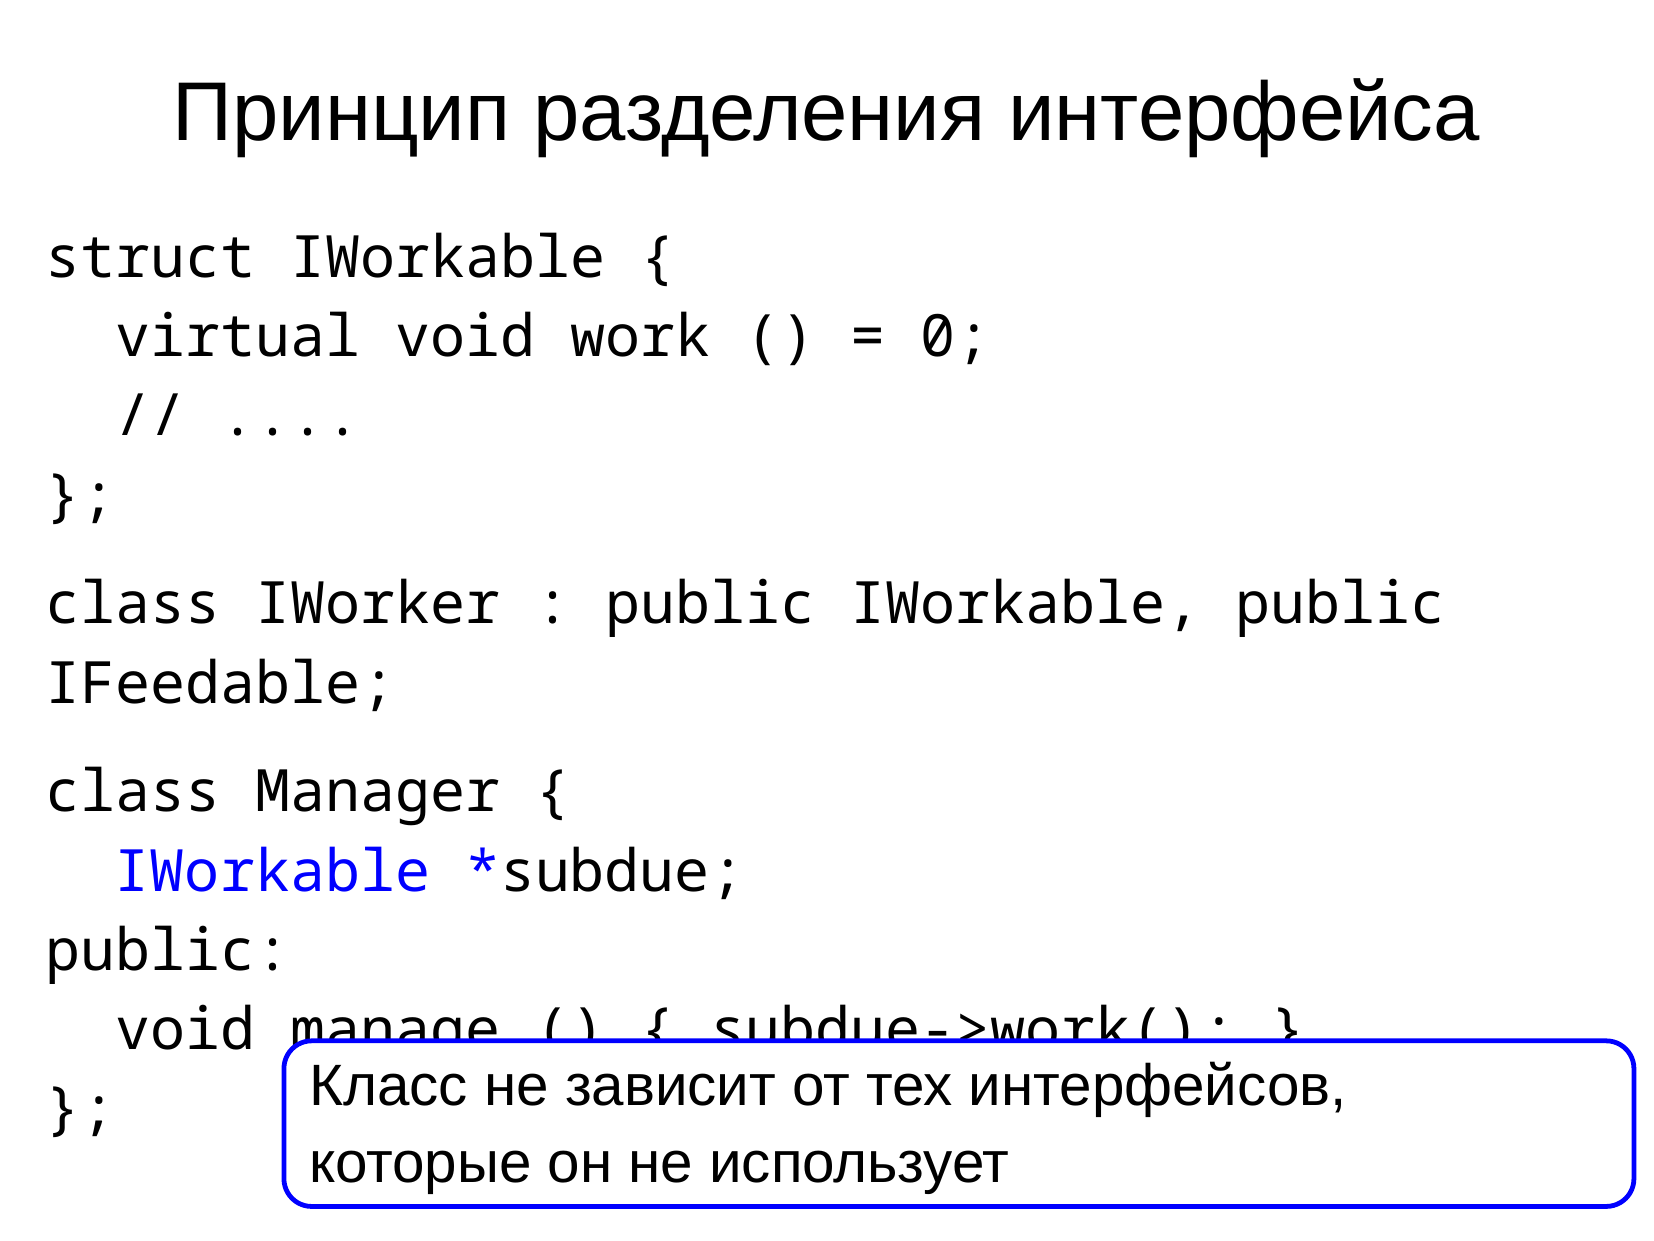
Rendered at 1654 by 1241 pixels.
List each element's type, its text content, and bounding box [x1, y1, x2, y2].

list struct IWorkable { virtual void work () = 0; // .... }; class IWorker : public IWorkable, public IFeedable; class Manager { IWorkable *subdue; public: void manage () { subdue->work(); } }; [45, 215, 1583, 1201]
title Принцип разделения интерфейса [82, 8, 1571, 215]
text_box Класс не зависит от тех интерфейсов, которые он не использует [283, 1040, 1634, 1207]
